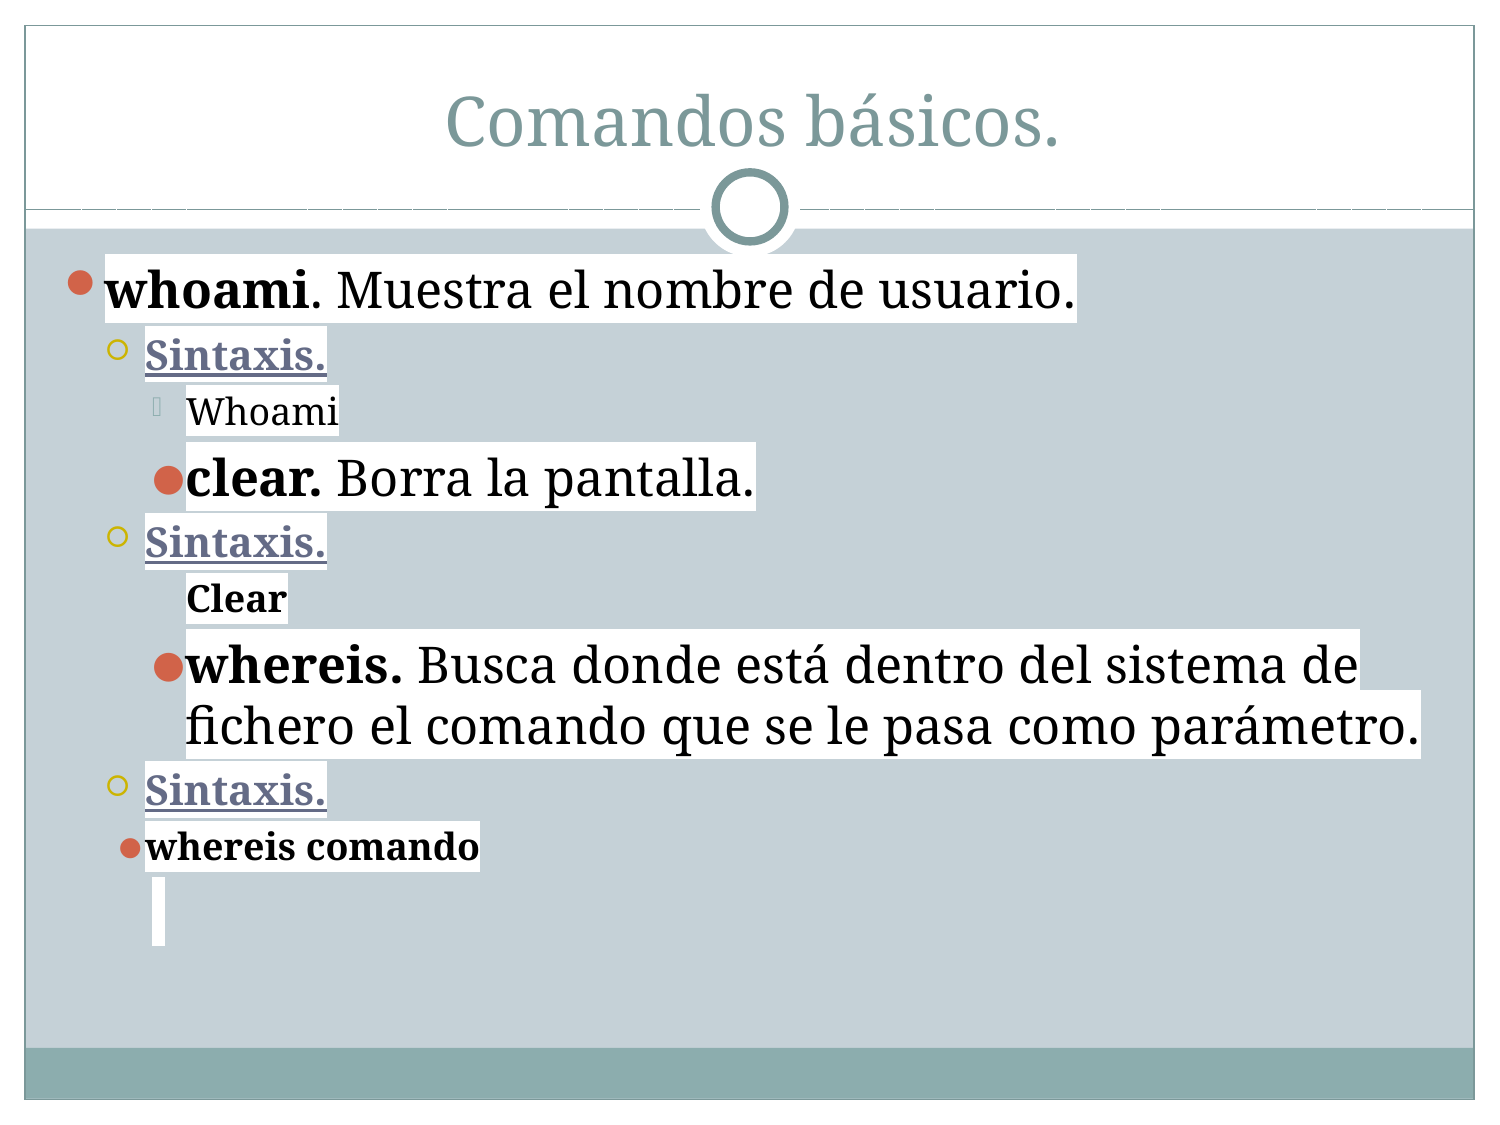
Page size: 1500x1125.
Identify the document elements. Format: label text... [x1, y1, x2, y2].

title Comandos básicos. [53, 42, 1454, 168]
list whoami. Muestra el nombre de usuario. Sintaxis. Whoami clear. Borra la pantalla. Sintaxis. Clear whereis. Busca donde está dentro del sistema de fichero el comando que se le pasa como parámetro. Sintaxis. whereis comando [49, 250, 1445, 1001]
